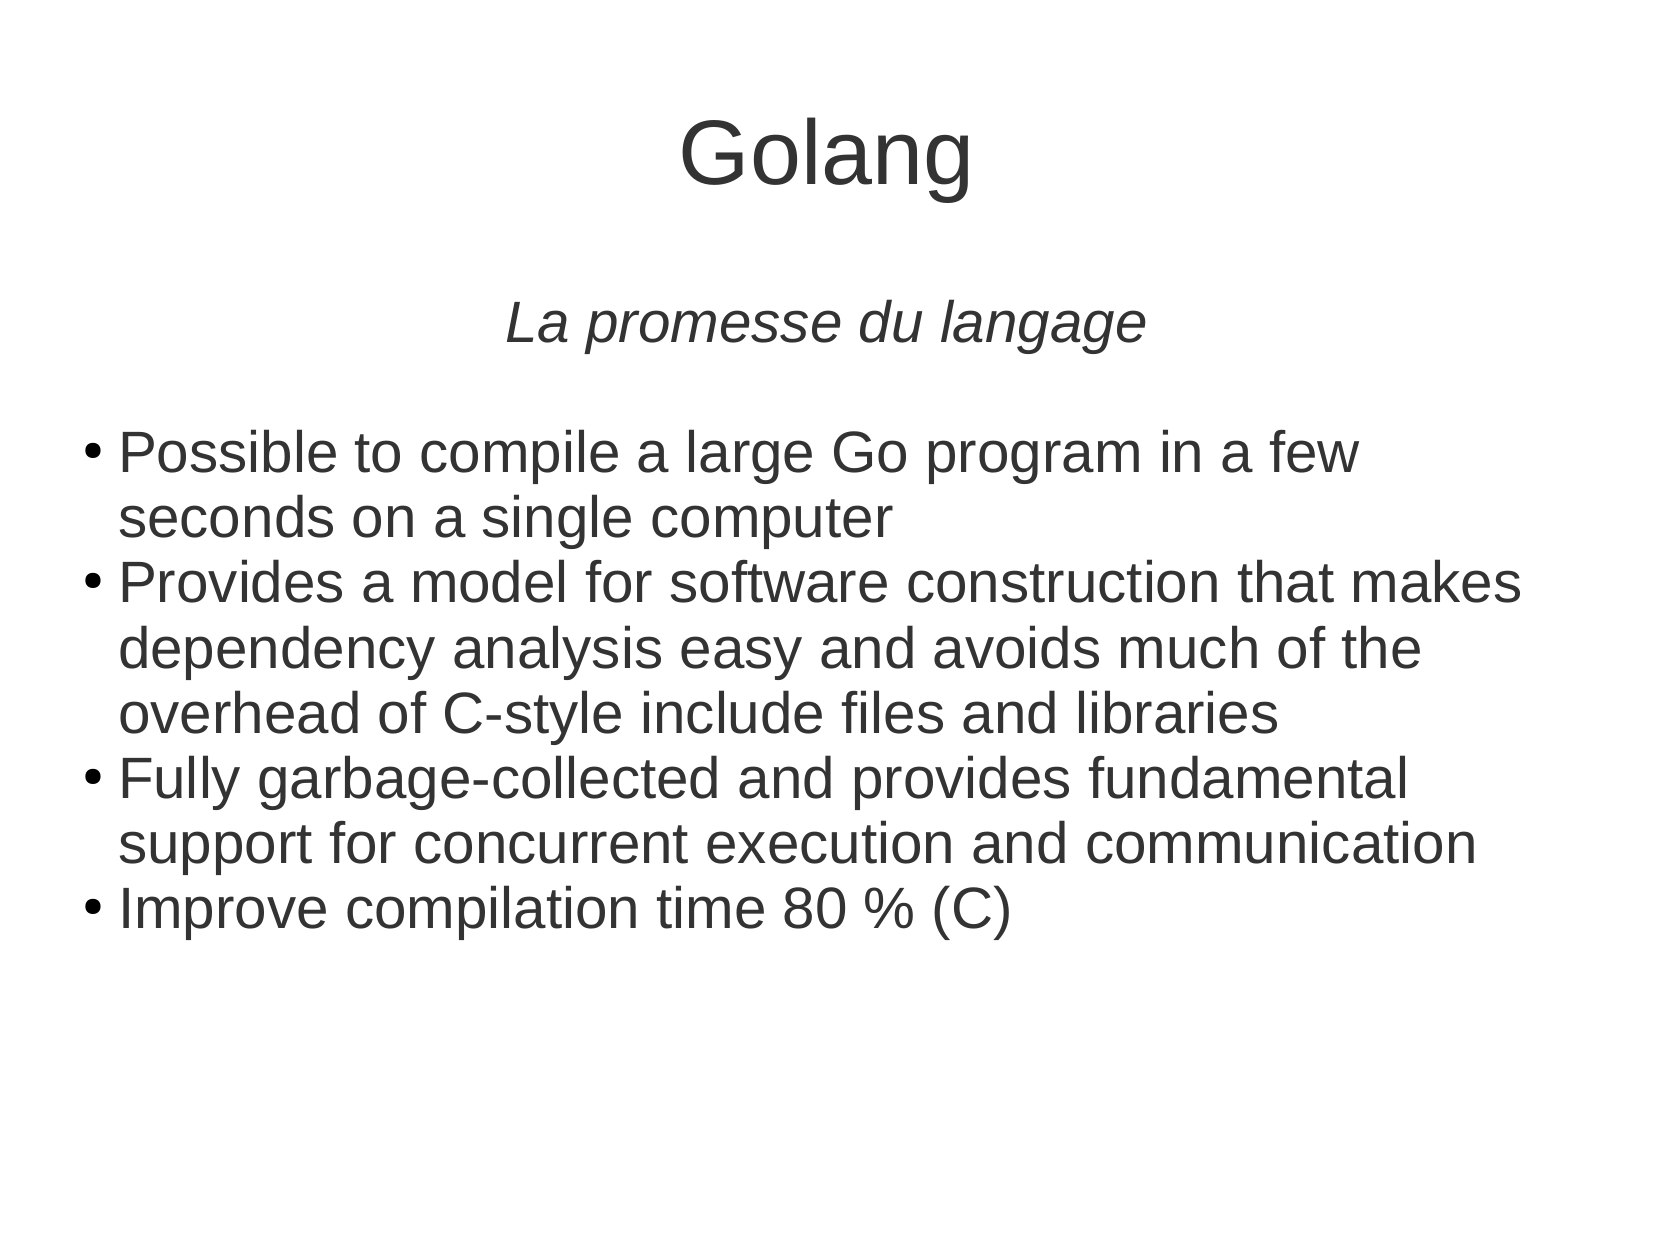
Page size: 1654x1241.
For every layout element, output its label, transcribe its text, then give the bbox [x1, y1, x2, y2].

title Golang [82, 49, 1571, 257]
subtitle La promesse du langage Possible to compile a large Go program in a few seconds on a single computer Provides a model for software construction that makes dependency analysis easy and avoids much of the overhead of C-style include files and libraries Fully garbage-collected and provides fundamental support for concurrent execution and communication Improve compilation time 80 % (C) [82, 290, 1571, 1010]
